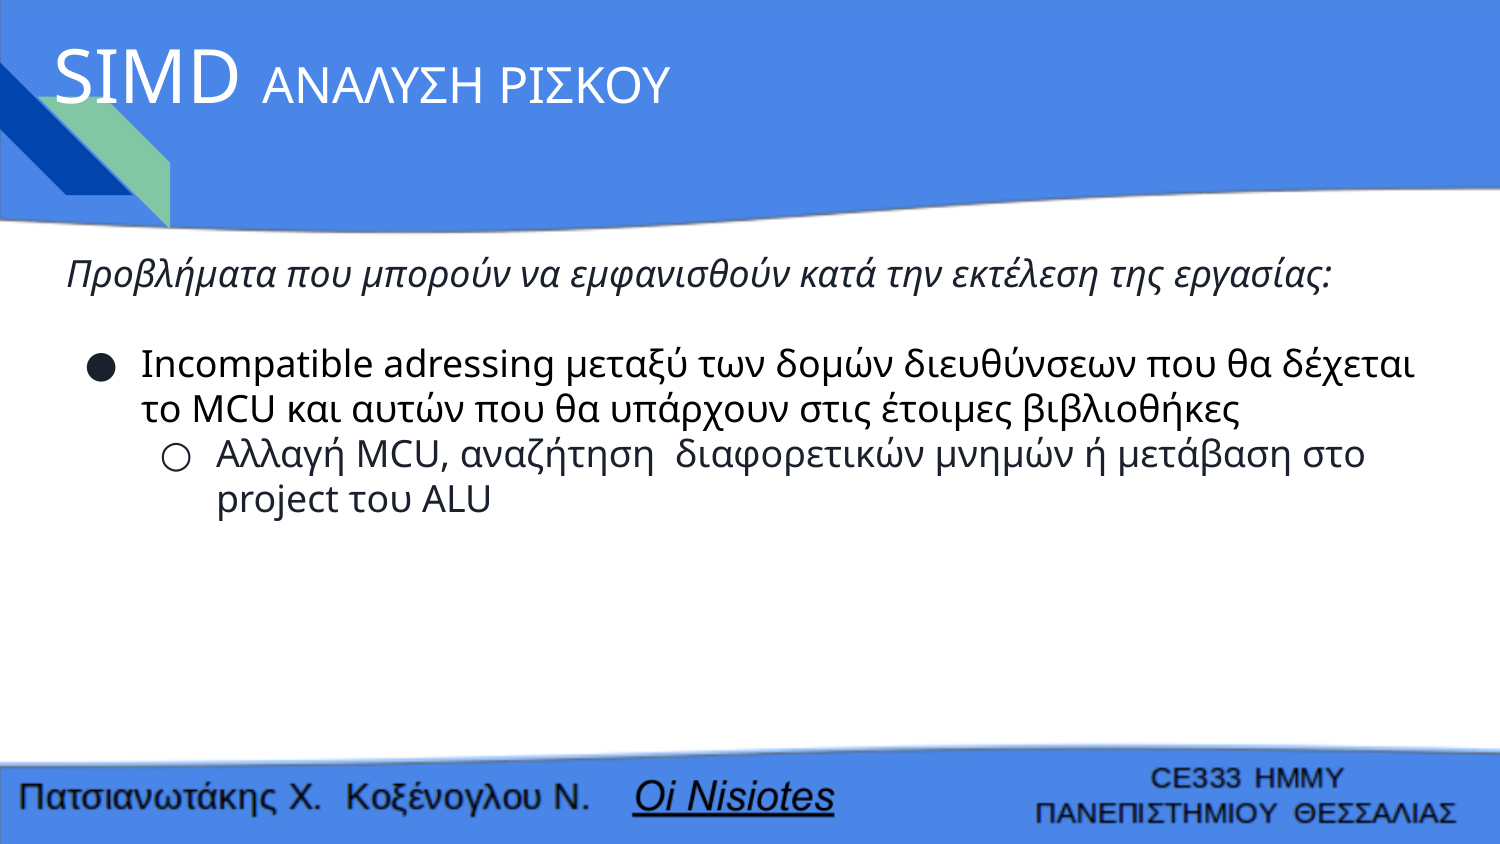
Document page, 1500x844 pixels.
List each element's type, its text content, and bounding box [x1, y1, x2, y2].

picture [614, 94, 633, 100]
picture [0, 0, 1500, 844]
list Προβλήματα που μπορούν να εμφανισθούν κατά την εκτέλεση της εργασίας: Incompatible adressing μεταξύ των δομών διευθύνσεων που θα δέχεται το MCU και αυτών που θα υπάρχουν στις έτοιμες βιβλιοθήκες Αλλαγή MCU, αναζήτηση διαφορετικών μνημών ή μετάβαση στο project του ALU [51, 235, 1449, 796]
title SIMD ΑΝΑΛΥΣΗ ΡΙΣΚΟΥ [38, 0, 1436, 94]
picture [361, 94, 367, 102]
